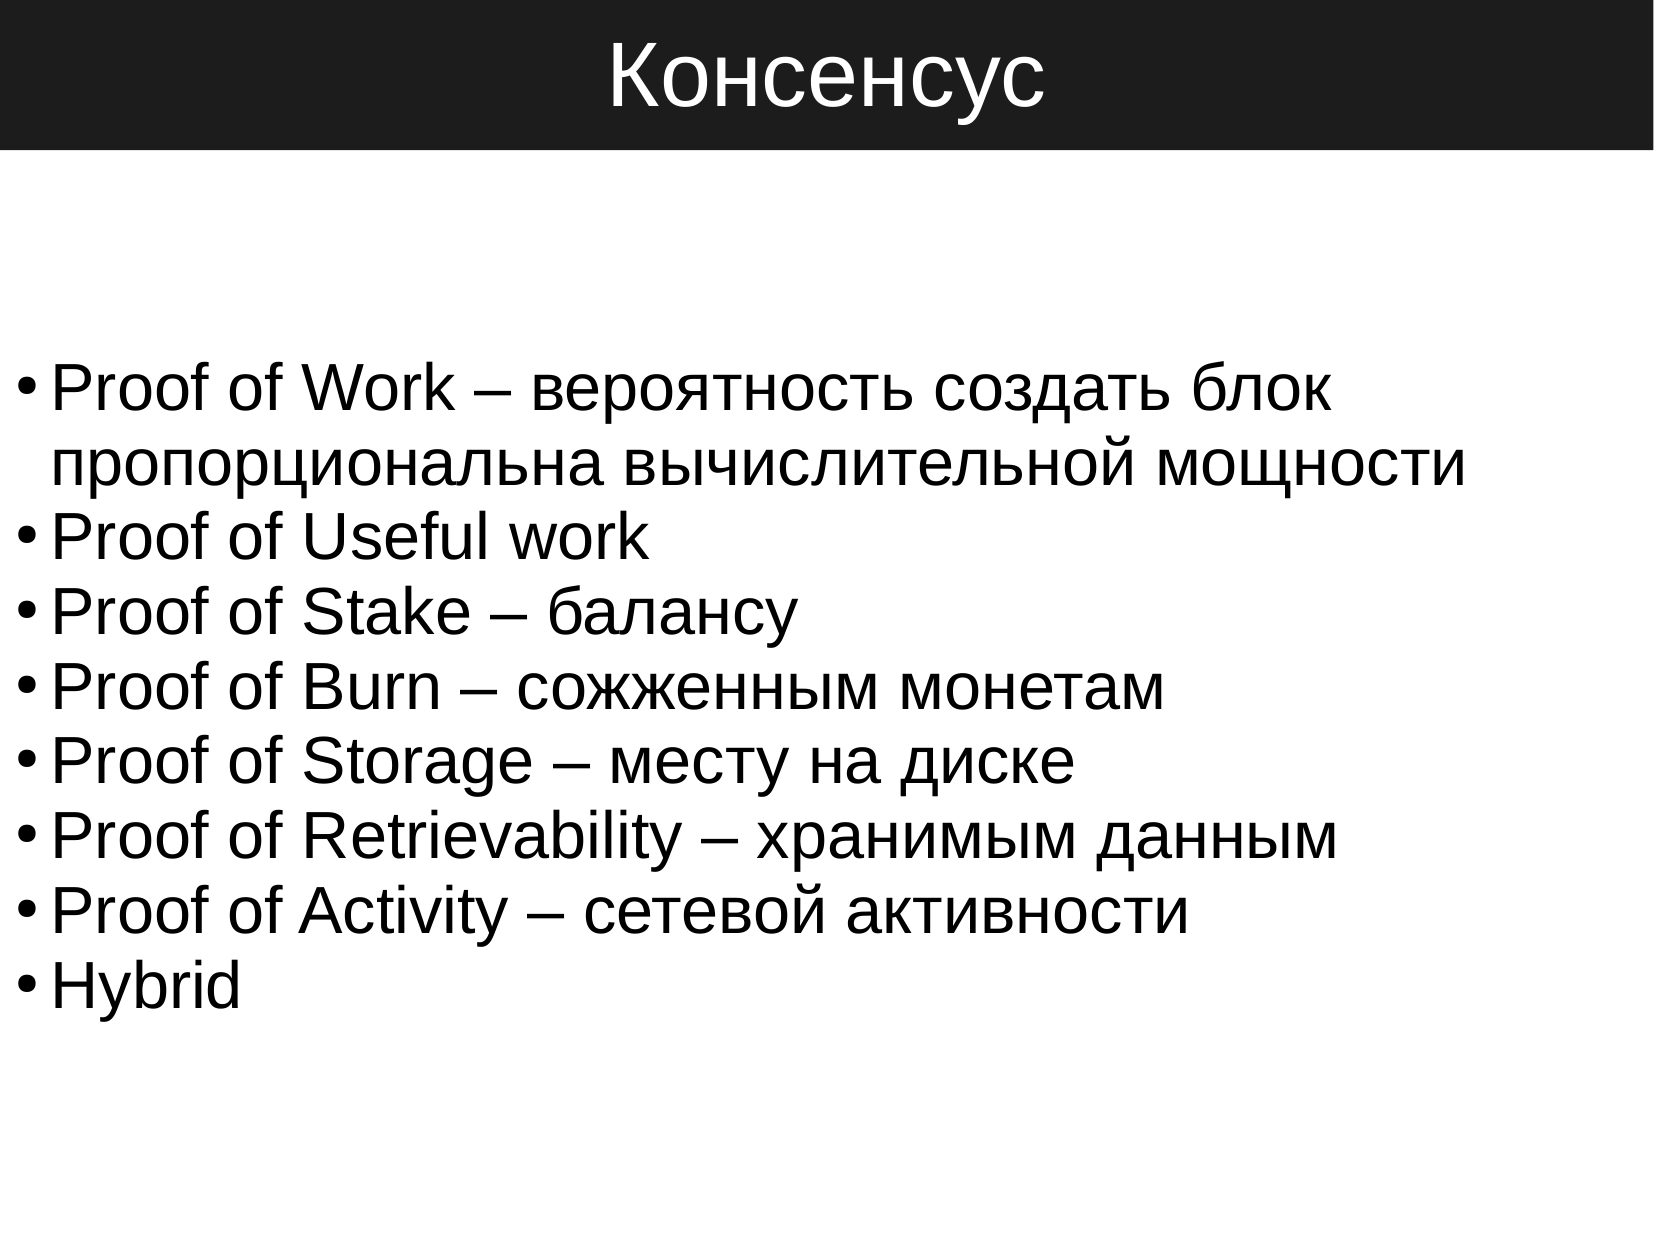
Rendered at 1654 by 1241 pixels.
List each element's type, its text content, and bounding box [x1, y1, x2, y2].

title Консенсус [0, 0, 1654, 151]
subtitle Proof of Work – вероятность создать блок пропорциональна вычислительной мощности Proof of Useful work Proof of Stake – балансу Proof of Burn – сожженным монетам Proof of Storage – месту на диске Proof of Retrievability – хранимым данным Proof of Activity – сетевой активности Hybrid [15, 142, 1606, 1231]
